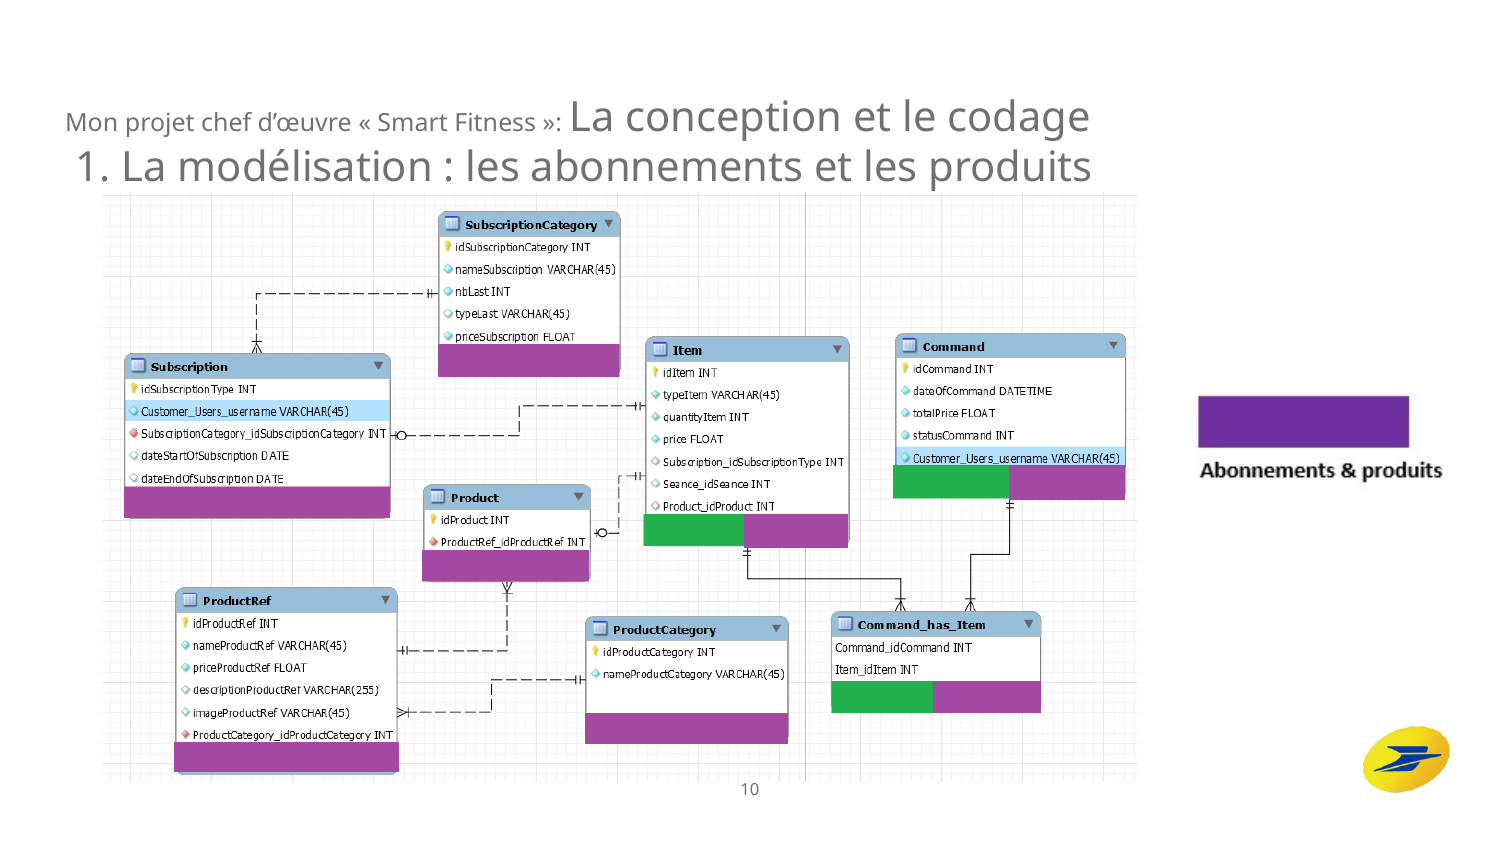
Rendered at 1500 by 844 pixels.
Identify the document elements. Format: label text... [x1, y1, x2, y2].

picture [1194, 375, 1444, 498]
picture [1346, 702, 1465, 821]
text_box [77, 754, 467, 823]
picture [102, 192, 1138, 782]
title Mon projet chef d’œuvre « Smart Fitness »: La conception et le codage 1. La modélisation : les abonnements et les produits [64, 89, 1436, 169]
